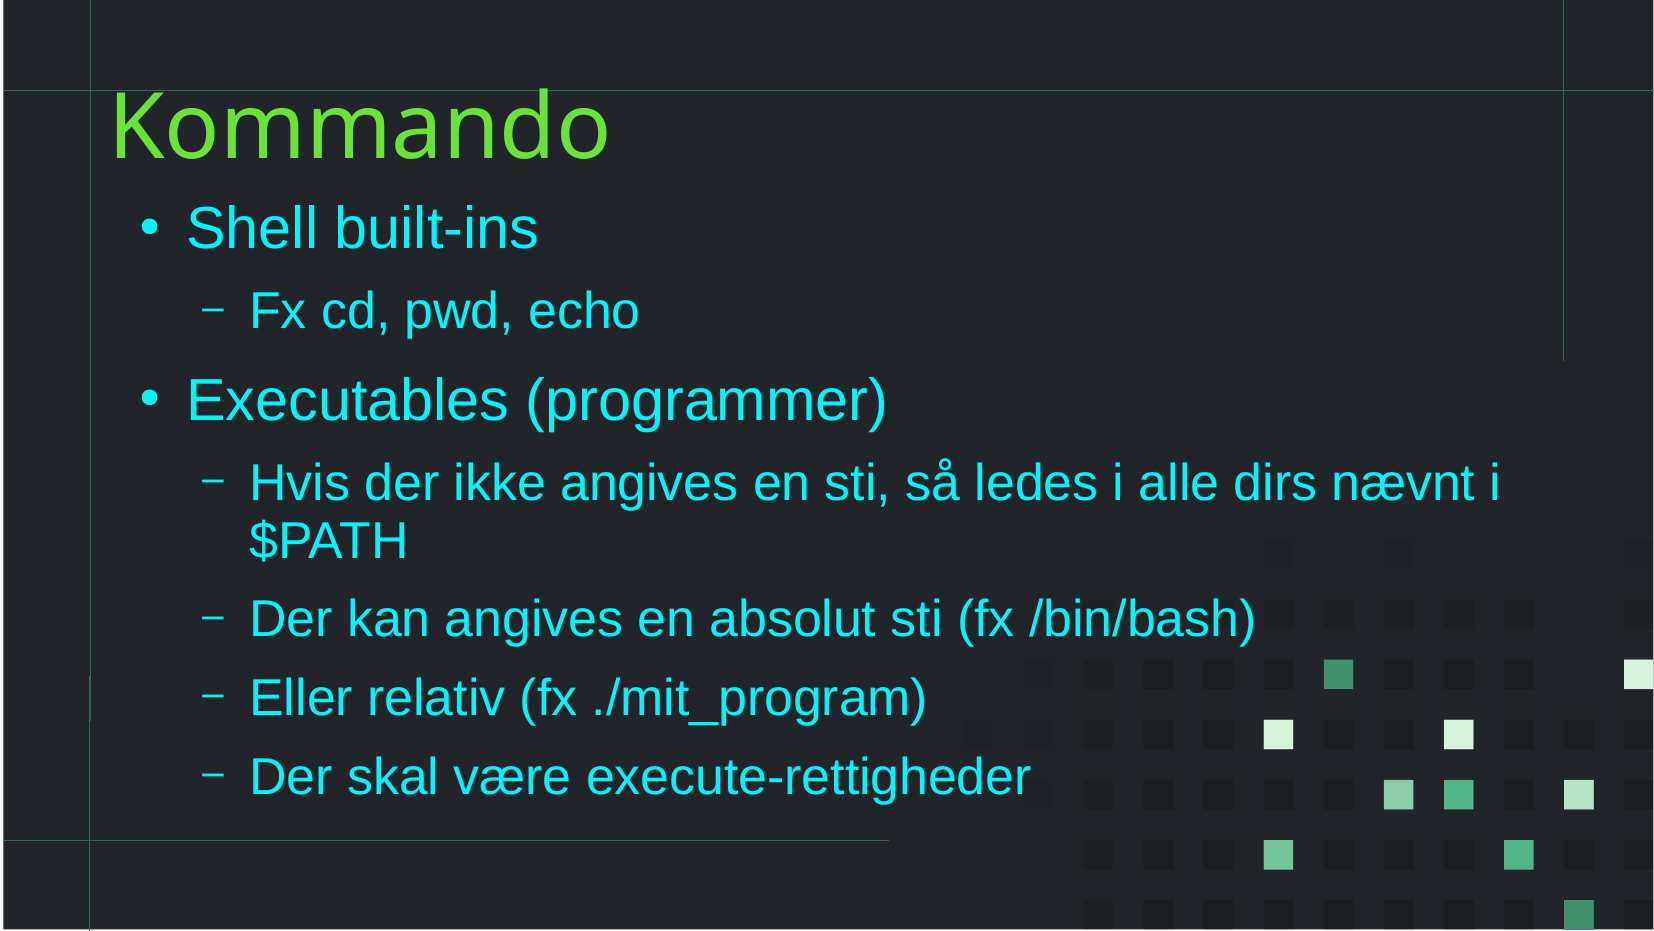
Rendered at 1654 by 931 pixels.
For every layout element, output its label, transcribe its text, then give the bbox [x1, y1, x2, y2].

picture [963, 539, 1654, 930]
title Kommando [108, 45, 1564, 201]
list Shell built-ins Fx cd, pwd, echo Executables (programmer) Hvis der ikke angives en sti, så ledes i alle dirs nævnt i $PATH Der kan angives en absolut sti (fx /bin/bash) Eller relativ (fx ./mit_program) Der skal være execute-rettigheder [123, 195, 1519, 811]
